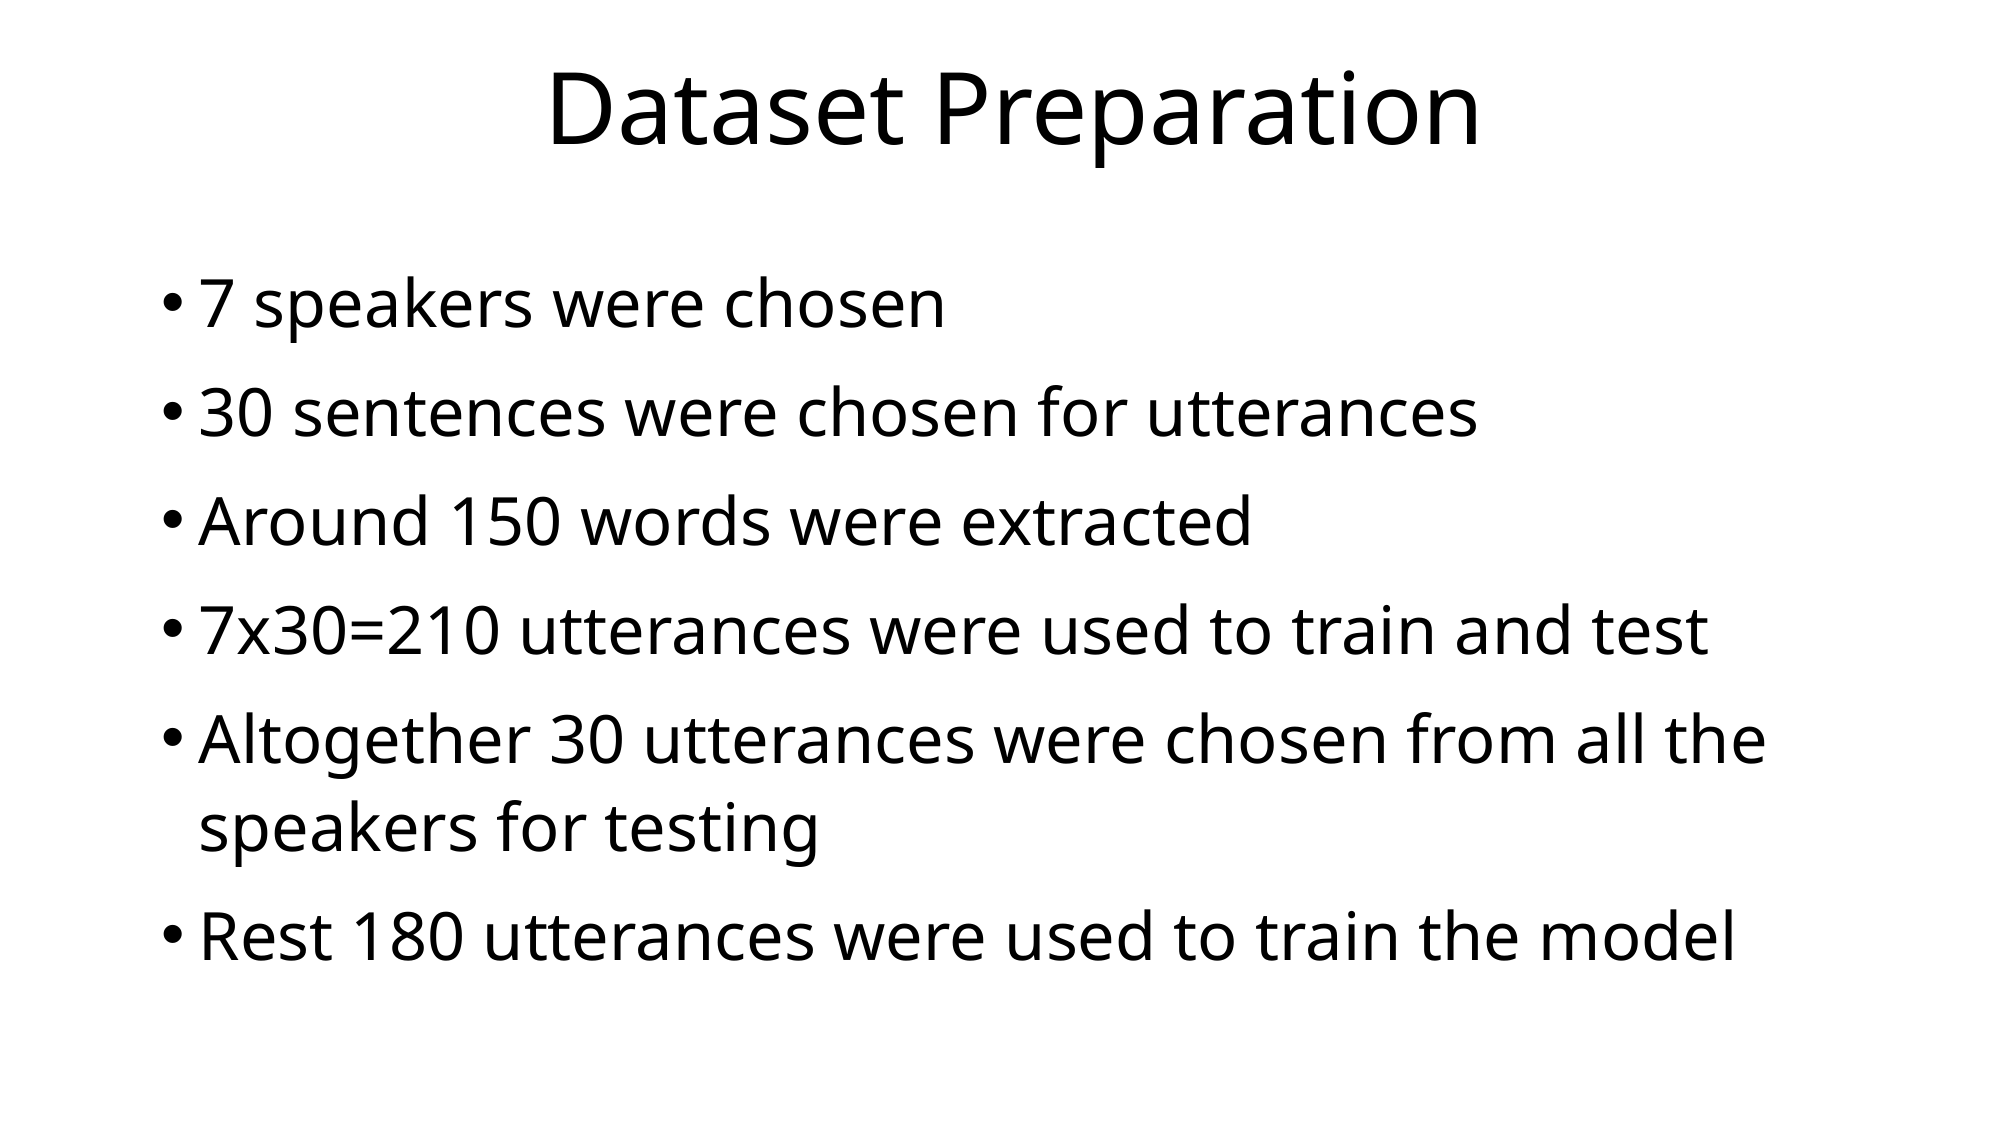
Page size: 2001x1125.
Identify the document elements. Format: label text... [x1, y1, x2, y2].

text_box Dataset Preparation [249, 37, 1780, 193]
text_box 7 speakers were chosen 30 sentences were chosen for utterances Around 150 words were extracted 7x30=210 utterances were used to train and test Altogether 30 utterances were chosen from all the speakers for testing Rest 180 utterances were used to train the model [146, 245, 1854, 1053]
